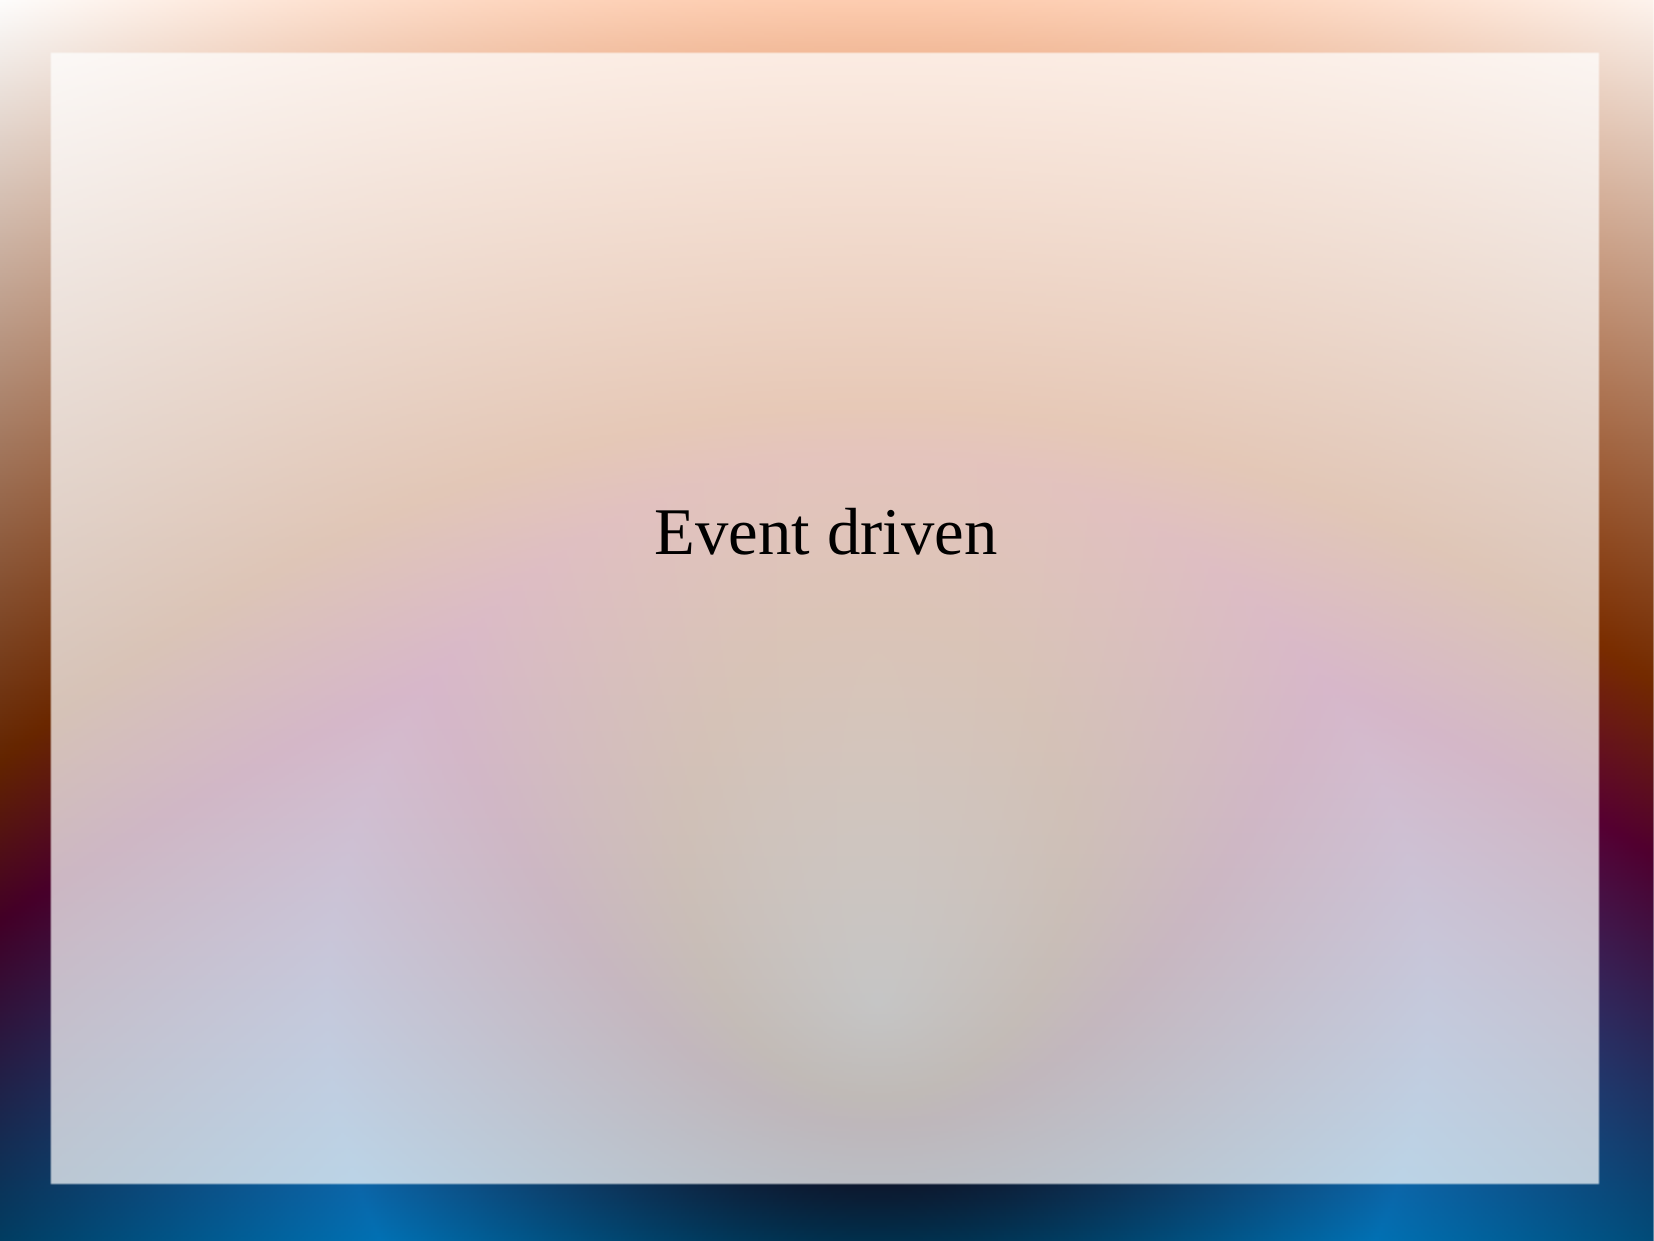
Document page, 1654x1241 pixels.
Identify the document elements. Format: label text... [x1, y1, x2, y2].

subtitle Event driven [82, 55, 1571, 1010]
picture [0, 0, 1654, 1241]
